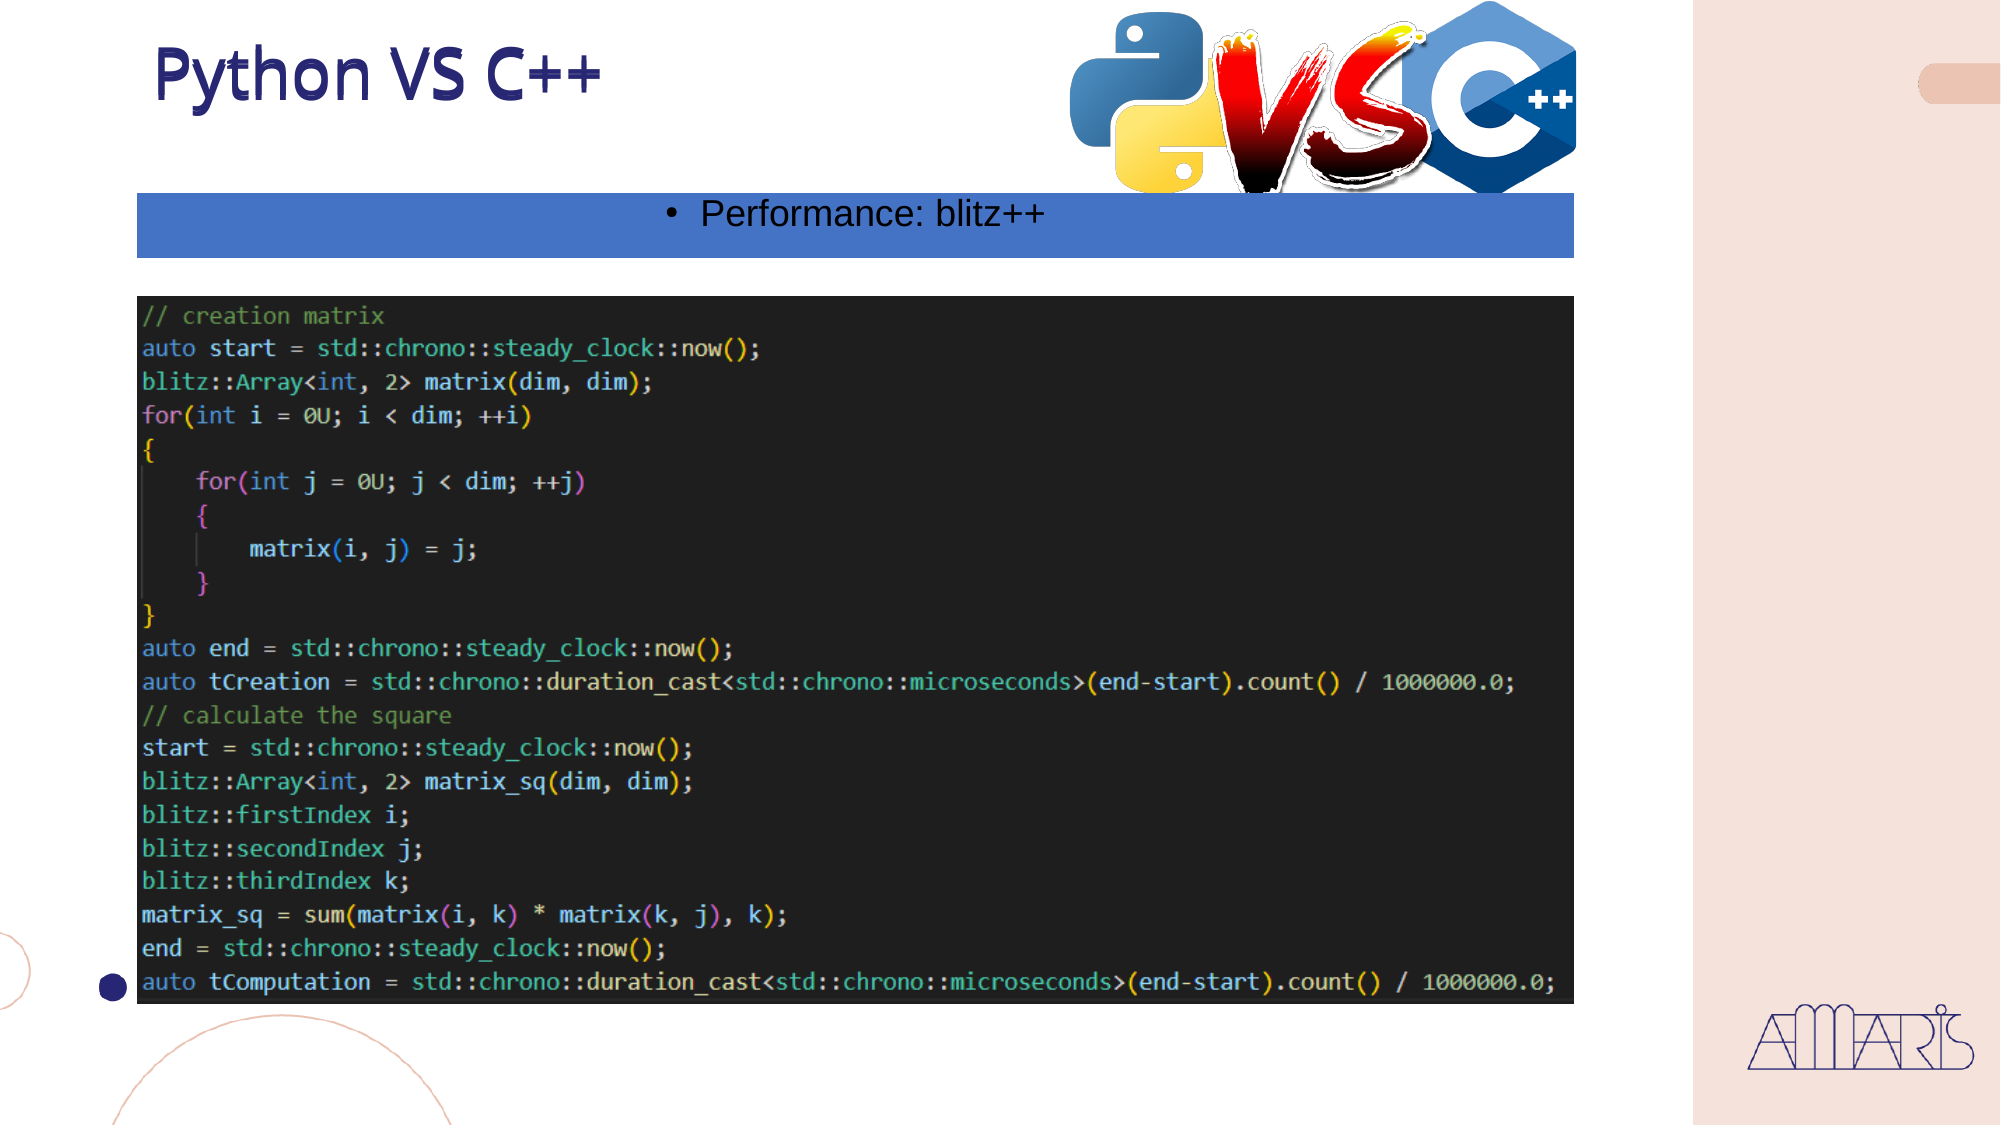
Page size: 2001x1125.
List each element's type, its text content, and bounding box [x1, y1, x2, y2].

table_header Performance: blitz++ [137, 193, 1574, 254]
picture [1069, 124, 1577, 216]
text_box Python VS C++ [137, 30, 1577, 119]
text_box Python VS C++ [137, 119, 1577, 124]
picture [137, 296, 1574, 1004]
picture [1069, 1, 1577, 30]
table_header Performance: blitz++ [137, 254, 1574, 258]
